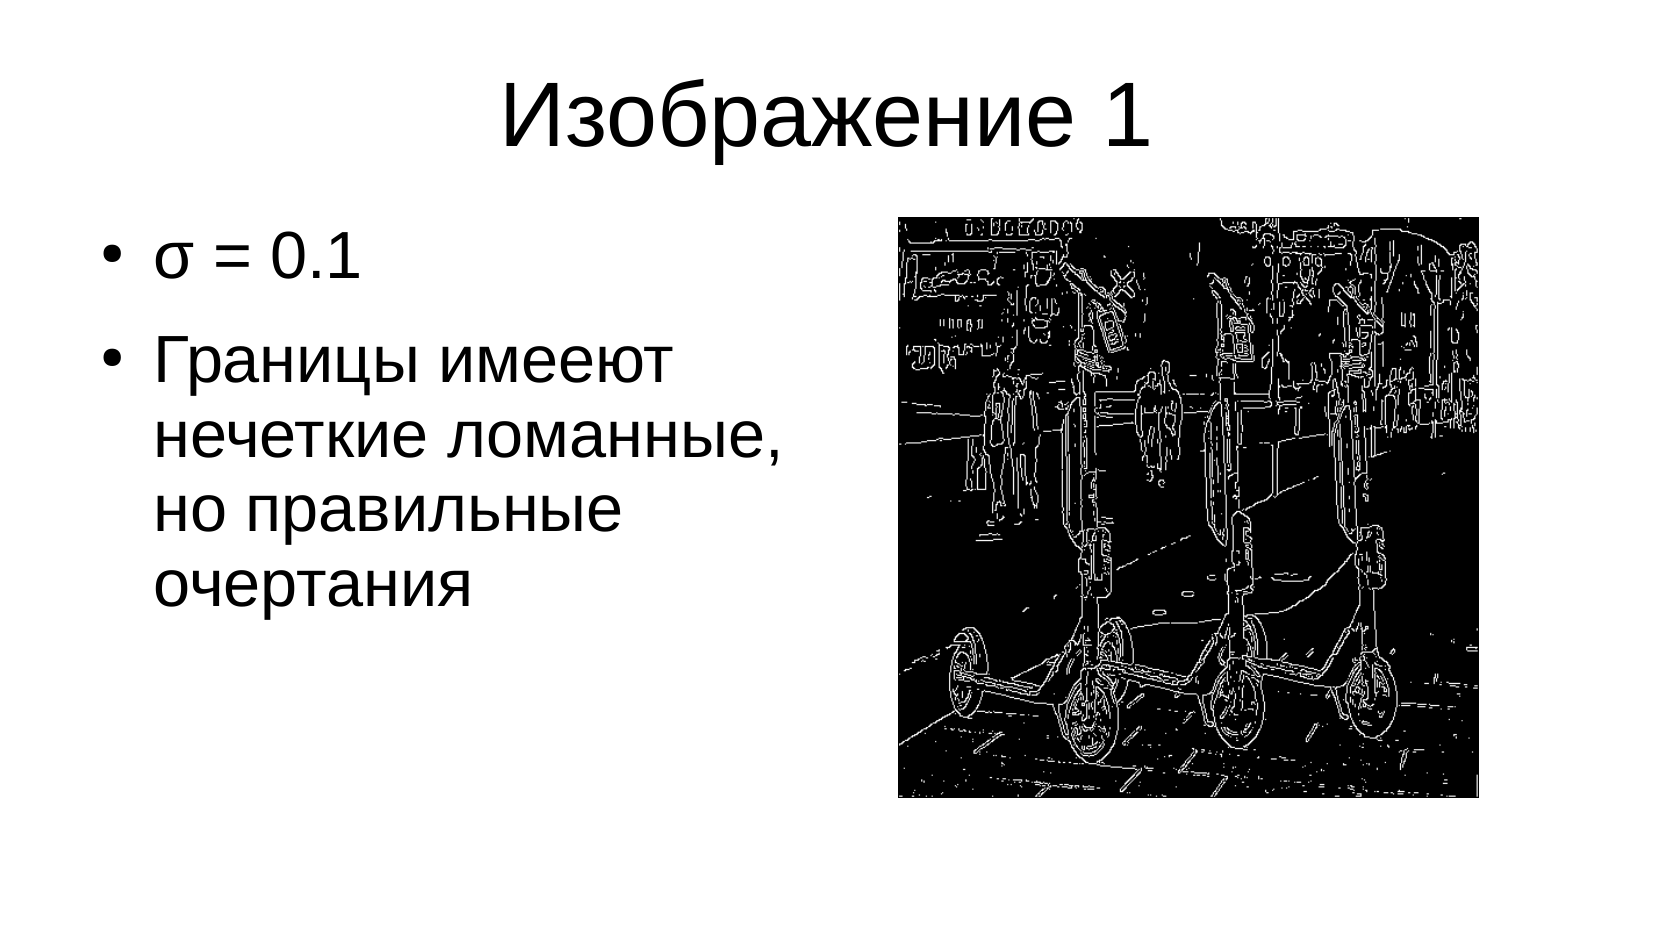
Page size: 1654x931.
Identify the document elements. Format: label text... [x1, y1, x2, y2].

list σ = 0.1 Границы имееют нечеткие ломанные, но правильные очертания [82, 217, 809, 758]
picture [898, 217, 1479, 798]
title Изображение 1 [82, 37, 1571, 193]
